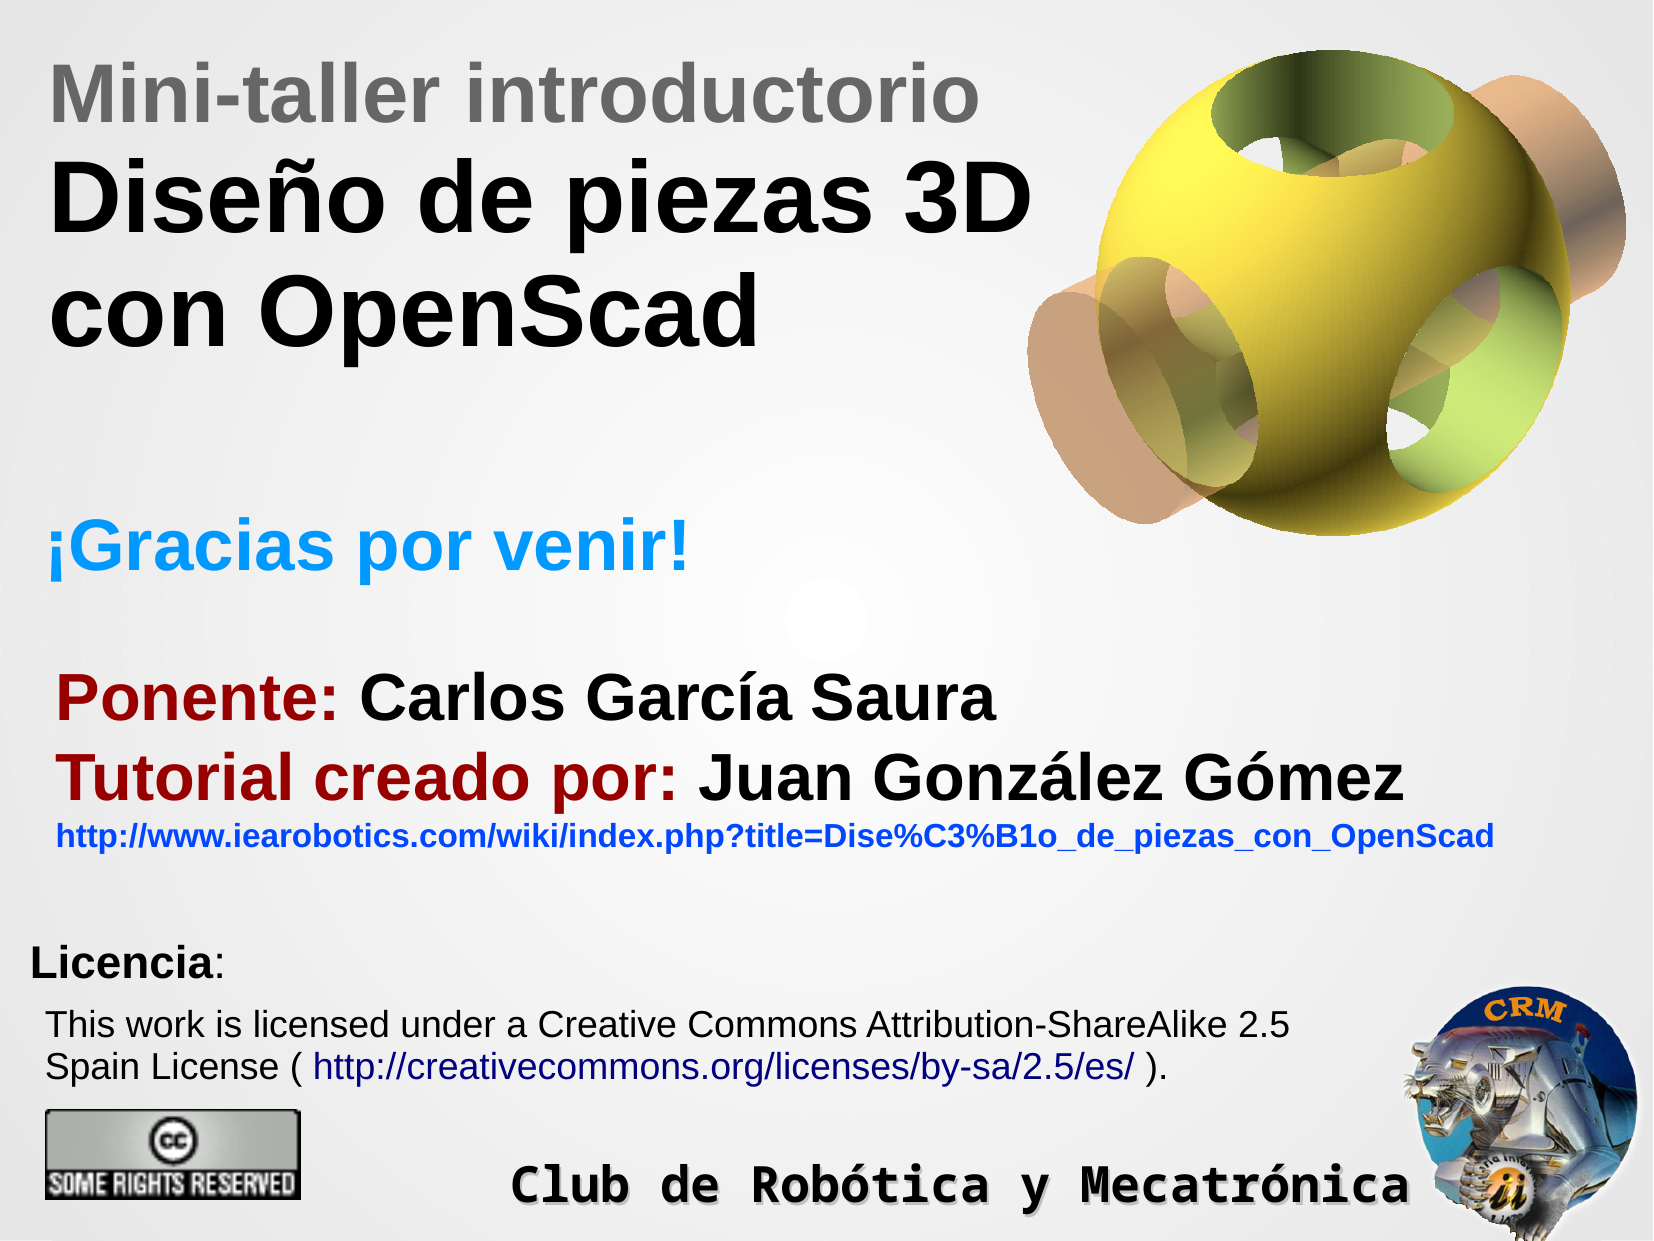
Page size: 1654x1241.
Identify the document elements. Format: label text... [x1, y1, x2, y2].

text_box This work is licensed under a Creative Commons Attribution-ShareAlike 2.5 Spain License ( http://creativecommons.org/licenses/by-sa/2.5/es/ ). [30, 996, 1336, 1096]
text_box Club de Robótica y Mecatrónica [159, 1137, 1357, 1241]
text_box Mini-taller introductorio Diseño de piezas 3D con OpenScad [33, 39, 1069, 488]
picture [1016, 32, 1636, 556]
picture [1357, 974, 1653, 1241]
picture [45, 1109, 301, 1201]
text_box ¡Gracias por venir! [29, 482, 1149, 779]
text_box Licencia: [15, 930, 676, 997]
text_box Ponente: Carlos García Saura Tutorial creado por: Juan González Gómez http://www.iearobotics.com/wiki/index.php?title=Dise%C3%B1o_de_piezas_con_OpenScad [40, 638, 1530, 900]
